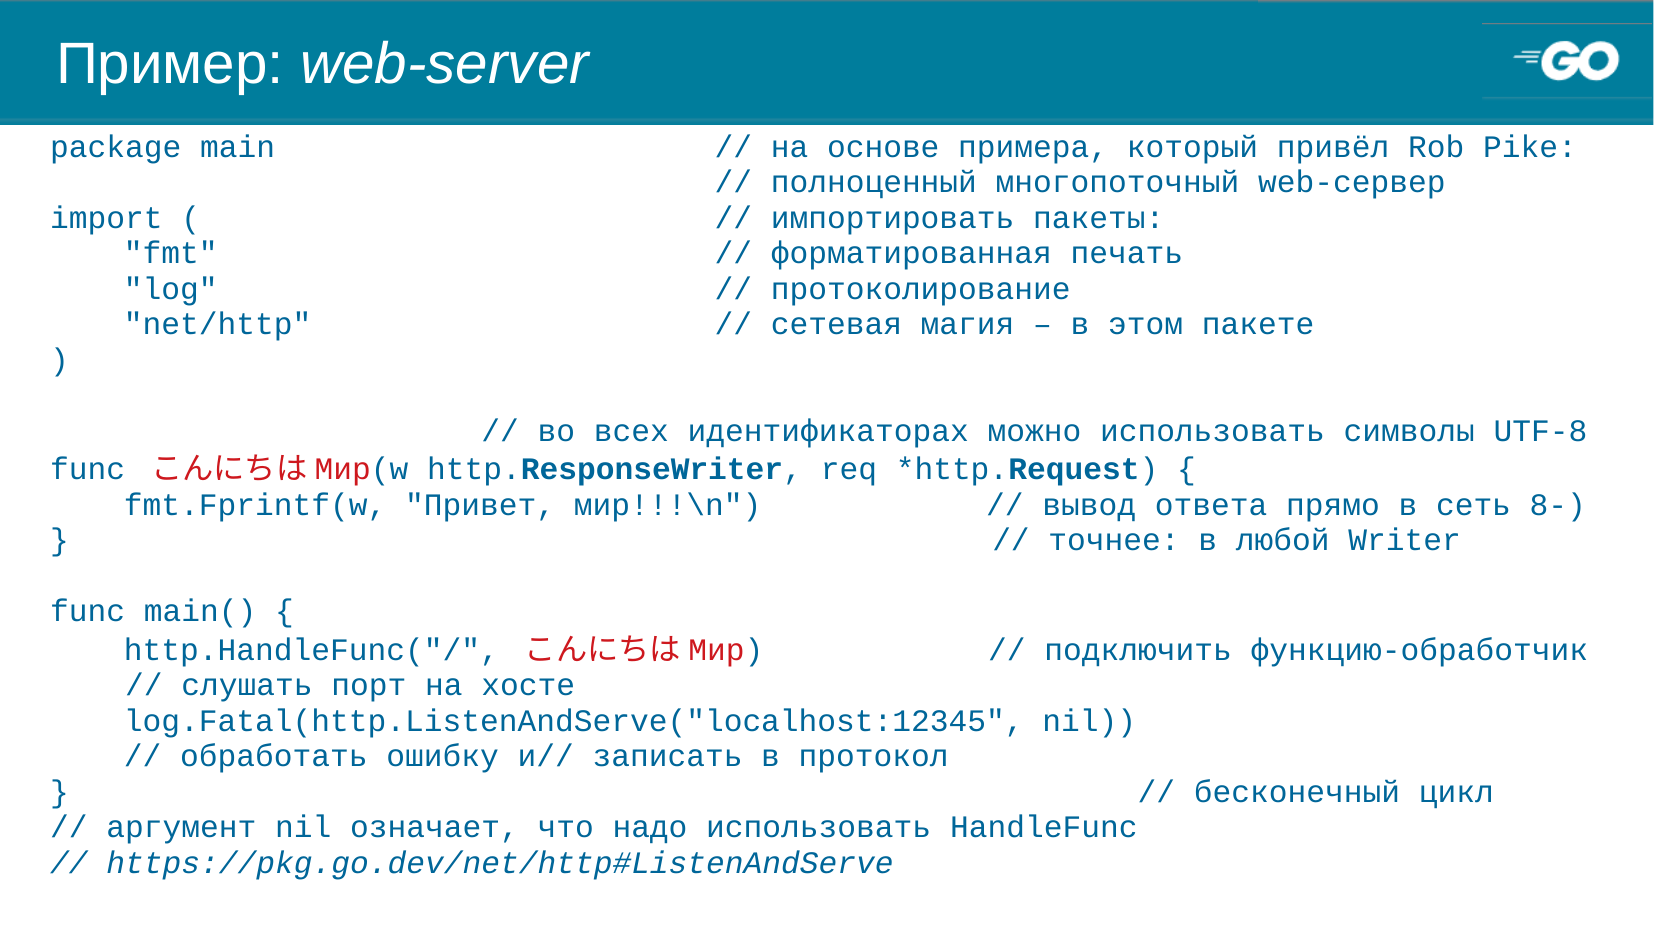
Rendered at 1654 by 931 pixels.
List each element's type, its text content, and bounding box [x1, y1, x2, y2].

text_box package main // на основе примера, который привёл Rob Pike: // полноценный многопоточный web-сервер import ( // импортировать пакеты: "fmt" // форматированная печать "log" // протоколирование "net/http" // сетевая магия – в этом пакете ) // во всех идентификаторах можно использовать символы UTF-8 func こんにちはМир(w http.ResponseWriter, req *http.Request) { fmt.Fprintf(w, "Привет, мир!!!\n") // вывод ответа прямо в сеть 8-) } // точнее: в любой Writer func main() { http.HandleFunc("/", こんにちはМир) // подключить функцию-обработчик // слушать порт на хосте log.Fatal(http.ListenAndServe("localhost:12345", nil)) // обработать ошибку и// записать в протокол } // бесконечный цикл // аргумент nil означает, что надо использовать HandleFunc // https://pkg.go.dev/net/http#ListenAndServe [35, 124, 1619, 891]
picture [1542, 41, 1619, 81]
text_box Пример: web-server [41, 23, 1495, 104]
